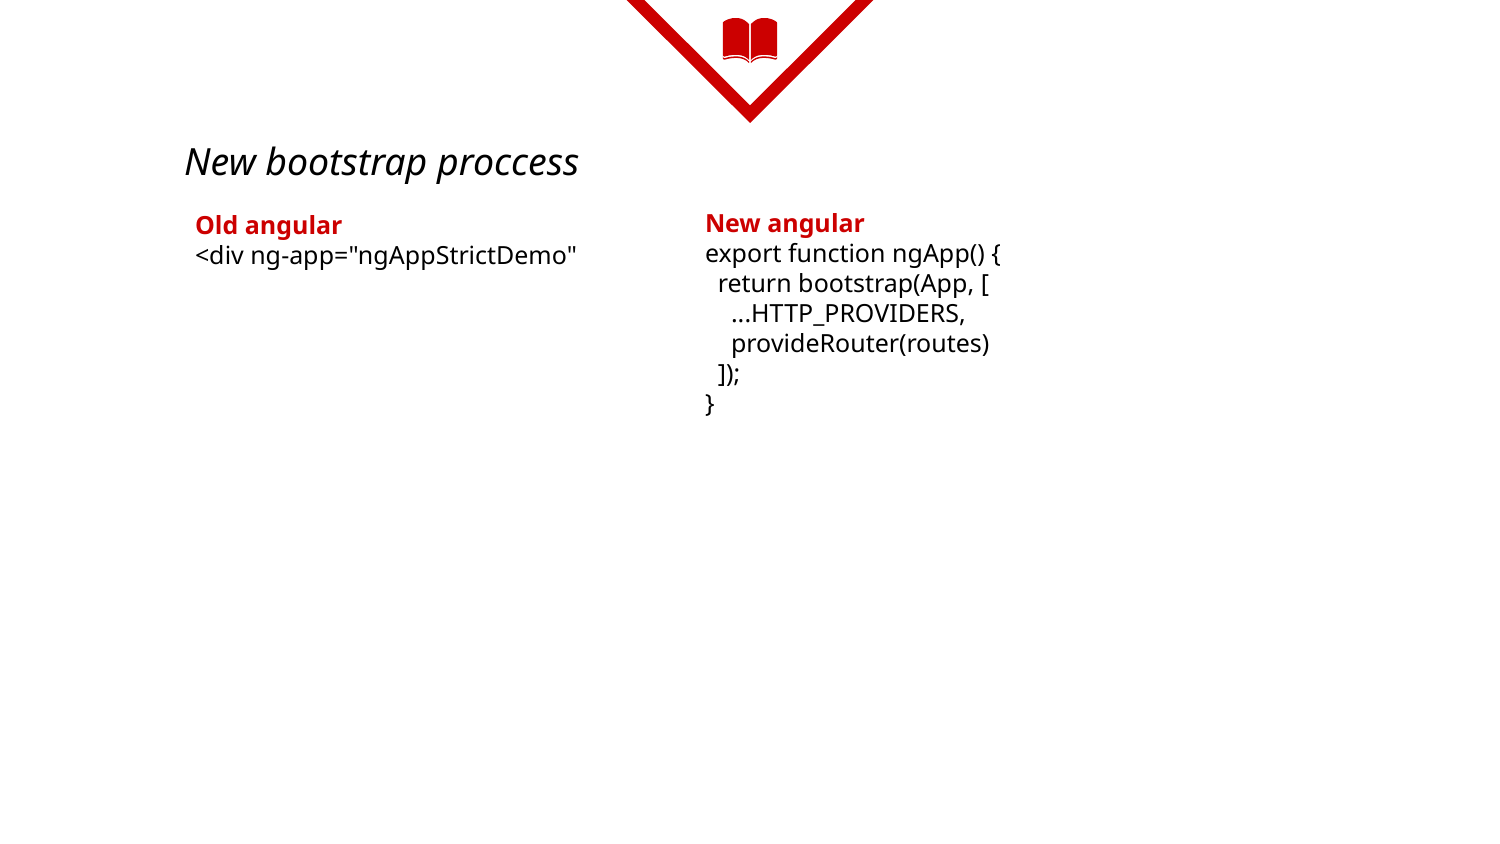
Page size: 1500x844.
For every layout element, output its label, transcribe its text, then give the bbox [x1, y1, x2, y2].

list New angular export function ngApp() { return bootstrap(App, [ ...HTTP_PROVIDERS, provideRouter(routes) ]); } [690, 192, 1304, 556]
title New bootstrap proccess [169, 123, 1331, 212]
text_box [722, 18, 778, 64]
list Old angular <div ng-app="ngAppStrictDemo" [180, 195, 639, 558]
